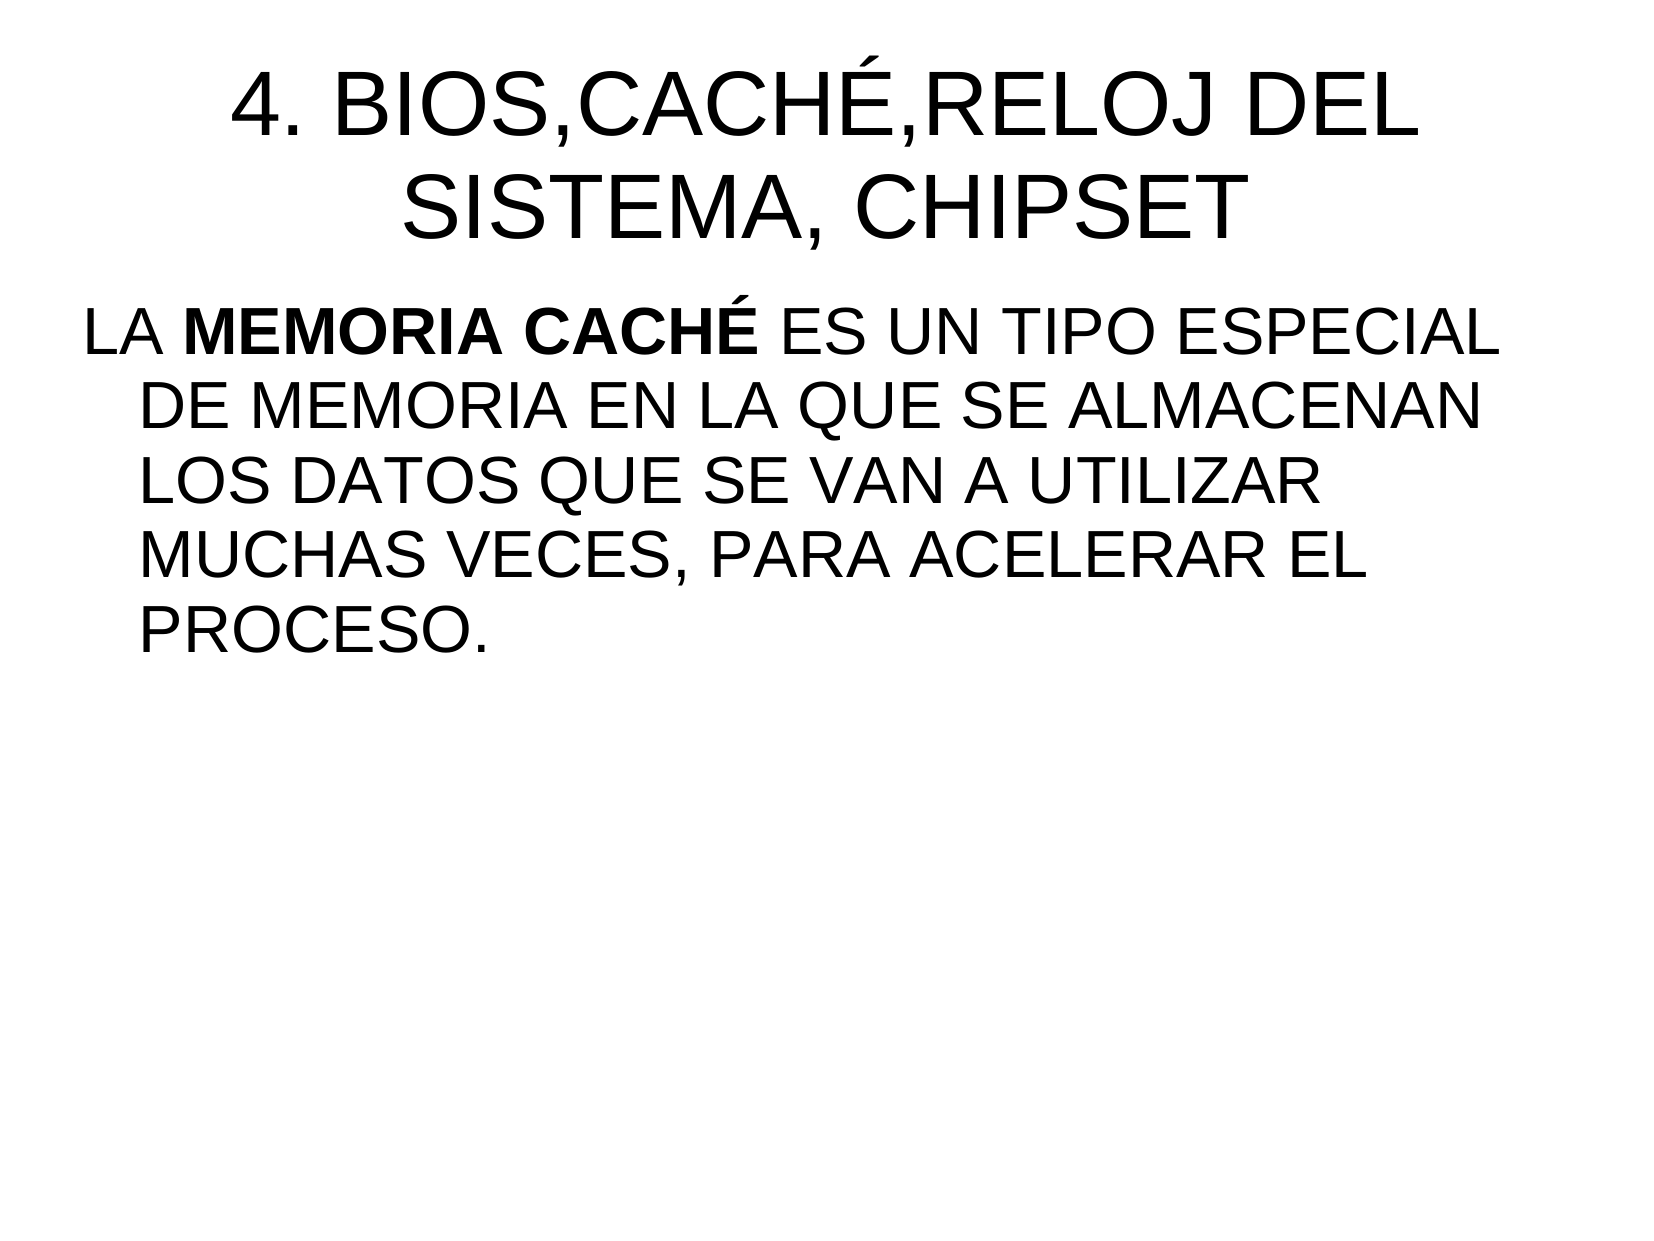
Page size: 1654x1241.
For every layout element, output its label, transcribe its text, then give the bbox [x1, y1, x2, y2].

list LA MEMORIA CACHÉ ES UN TIPO ESPECIAL DE MEMORIA EN LA QUE SE ALMACENAN LOS DATOS QUE SE VAN A UTILIZAR MUCHAS VECES, PARA ACELERAR EL PROCESO. [82, 290, 1571, 1109]
title 4. BIOS,CACHÉ,RELOJ DEL SISTEMA, CHIPSET [82, 47, 1571, 259]
